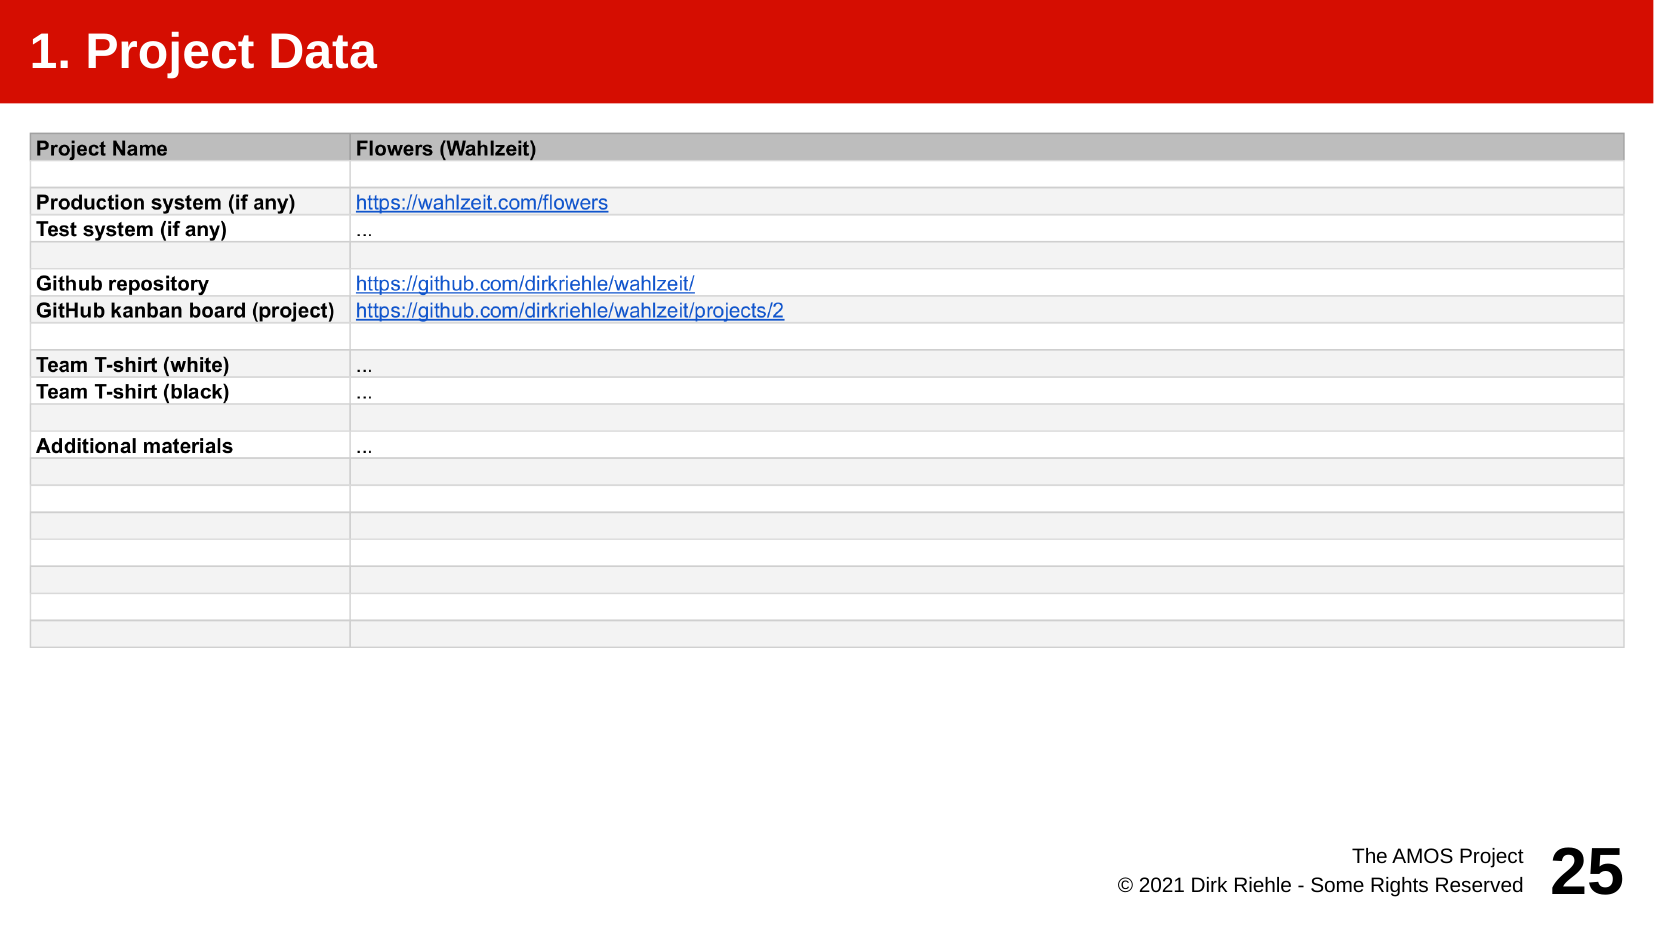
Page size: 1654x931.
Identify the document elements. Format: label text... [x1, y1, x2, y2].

picture [29, 132, 1625, 648]
title 1. Project Data [0, 0, 1654, 104]
